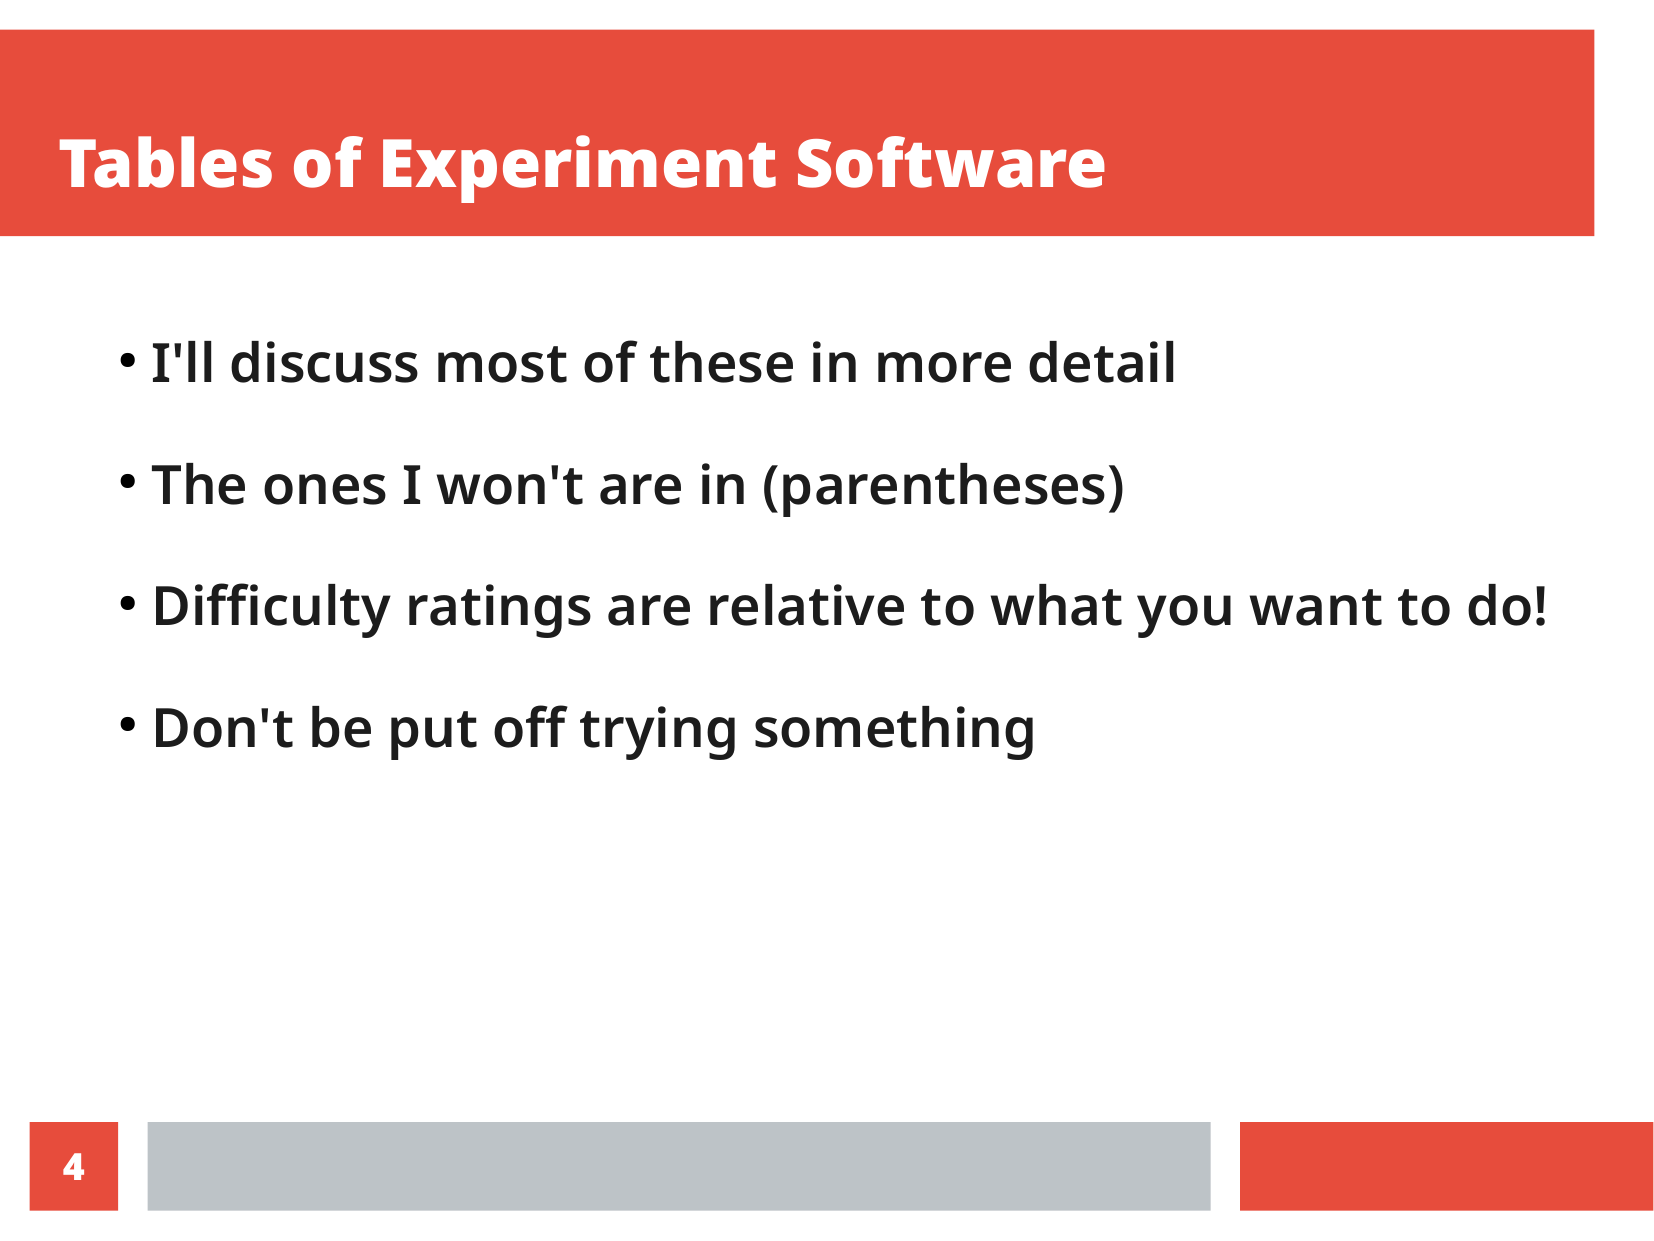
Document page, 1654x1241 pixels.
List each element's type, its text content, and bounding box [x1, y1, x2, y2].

list I'll discuss most of these in more detail The ones I won't are in (parentheses) Difficulty ratings are relative to what you want to do! Don't be put off trying something [59, 324, 1565, 1093]
title Tables of Experiment Software [59, 59, 1595, 207]
